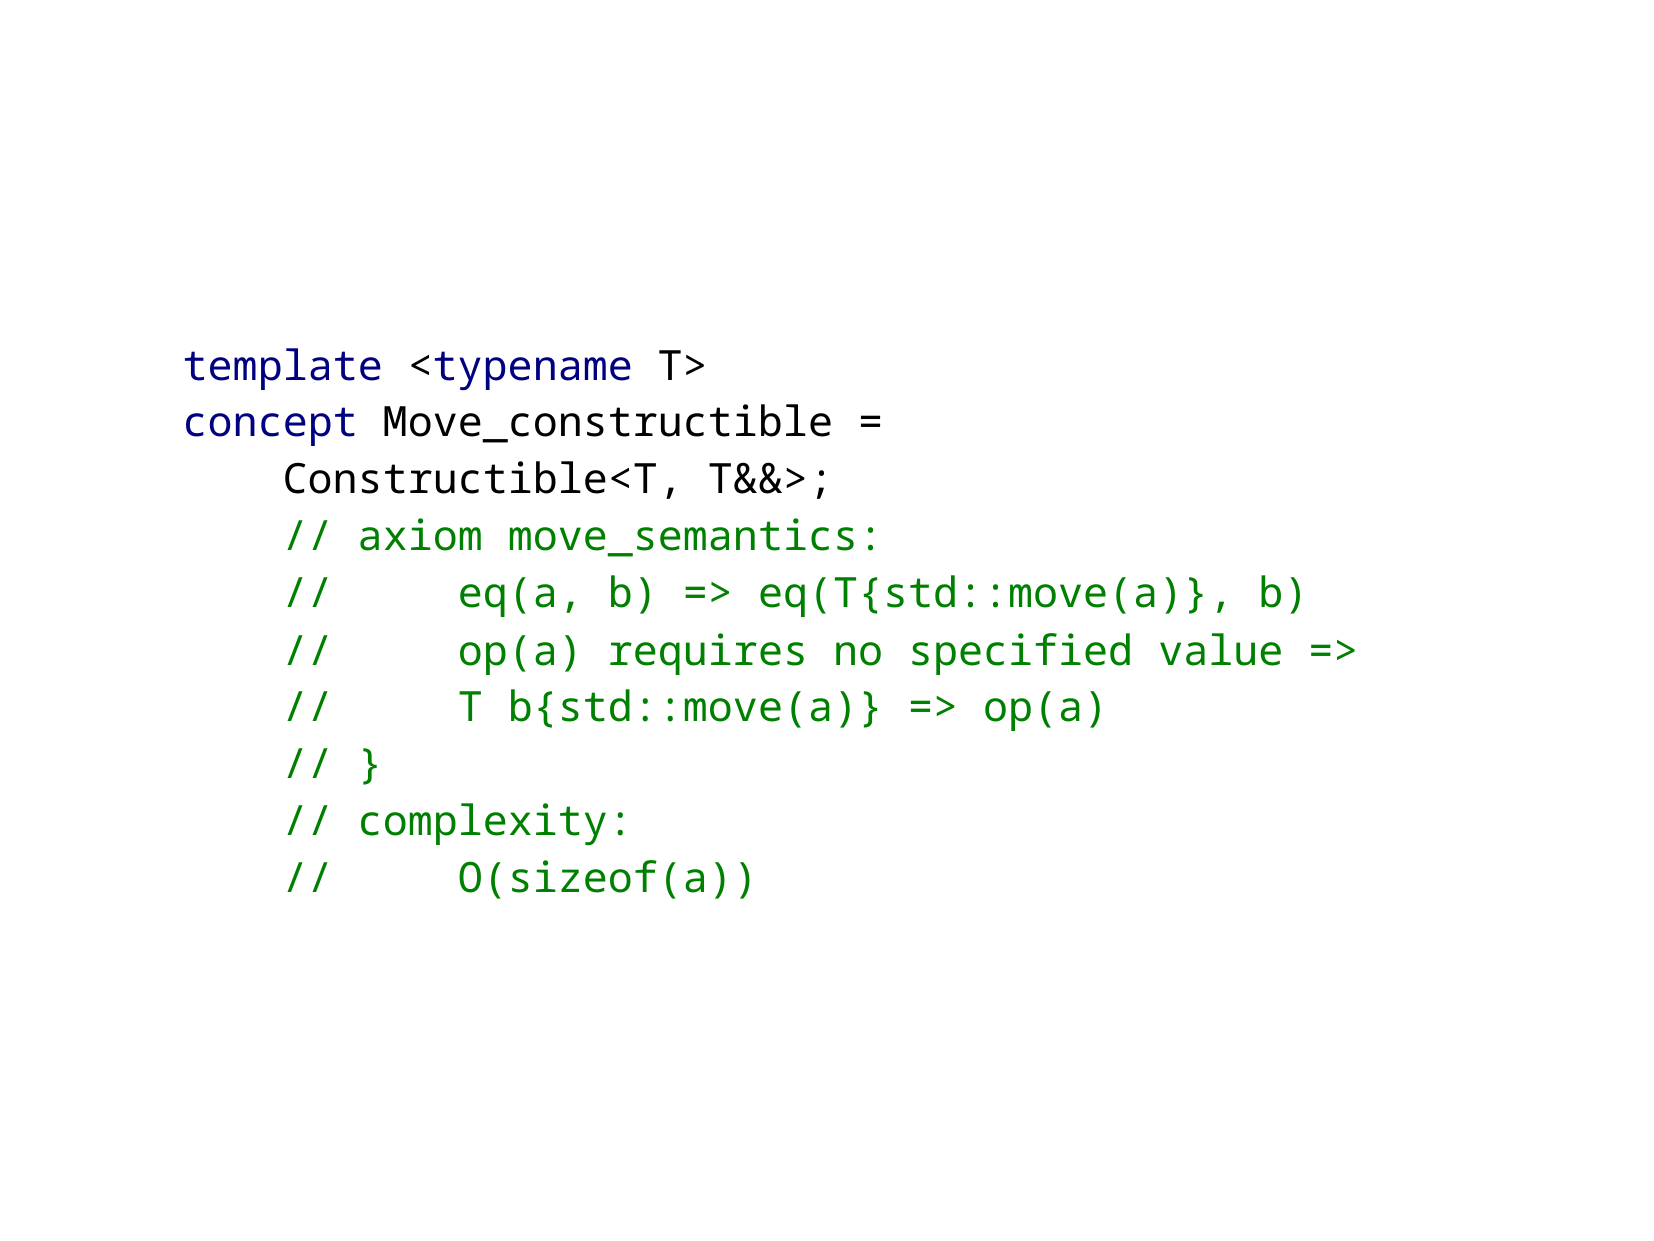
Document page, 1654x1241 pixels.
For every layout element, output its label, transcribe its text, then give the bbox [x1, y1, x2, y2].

subtitle template <typename T> concept Move_constructible = Constructible<T, T&&>; // axiom move_semantics: // eq(a, b) => eq(T{std::move(a)}, b) // op(a) requires no specified value => // T b{std::move(a)} => op(a) // } // complexity: // O(sizeof(a)) [82, 260, 1571, 980]
